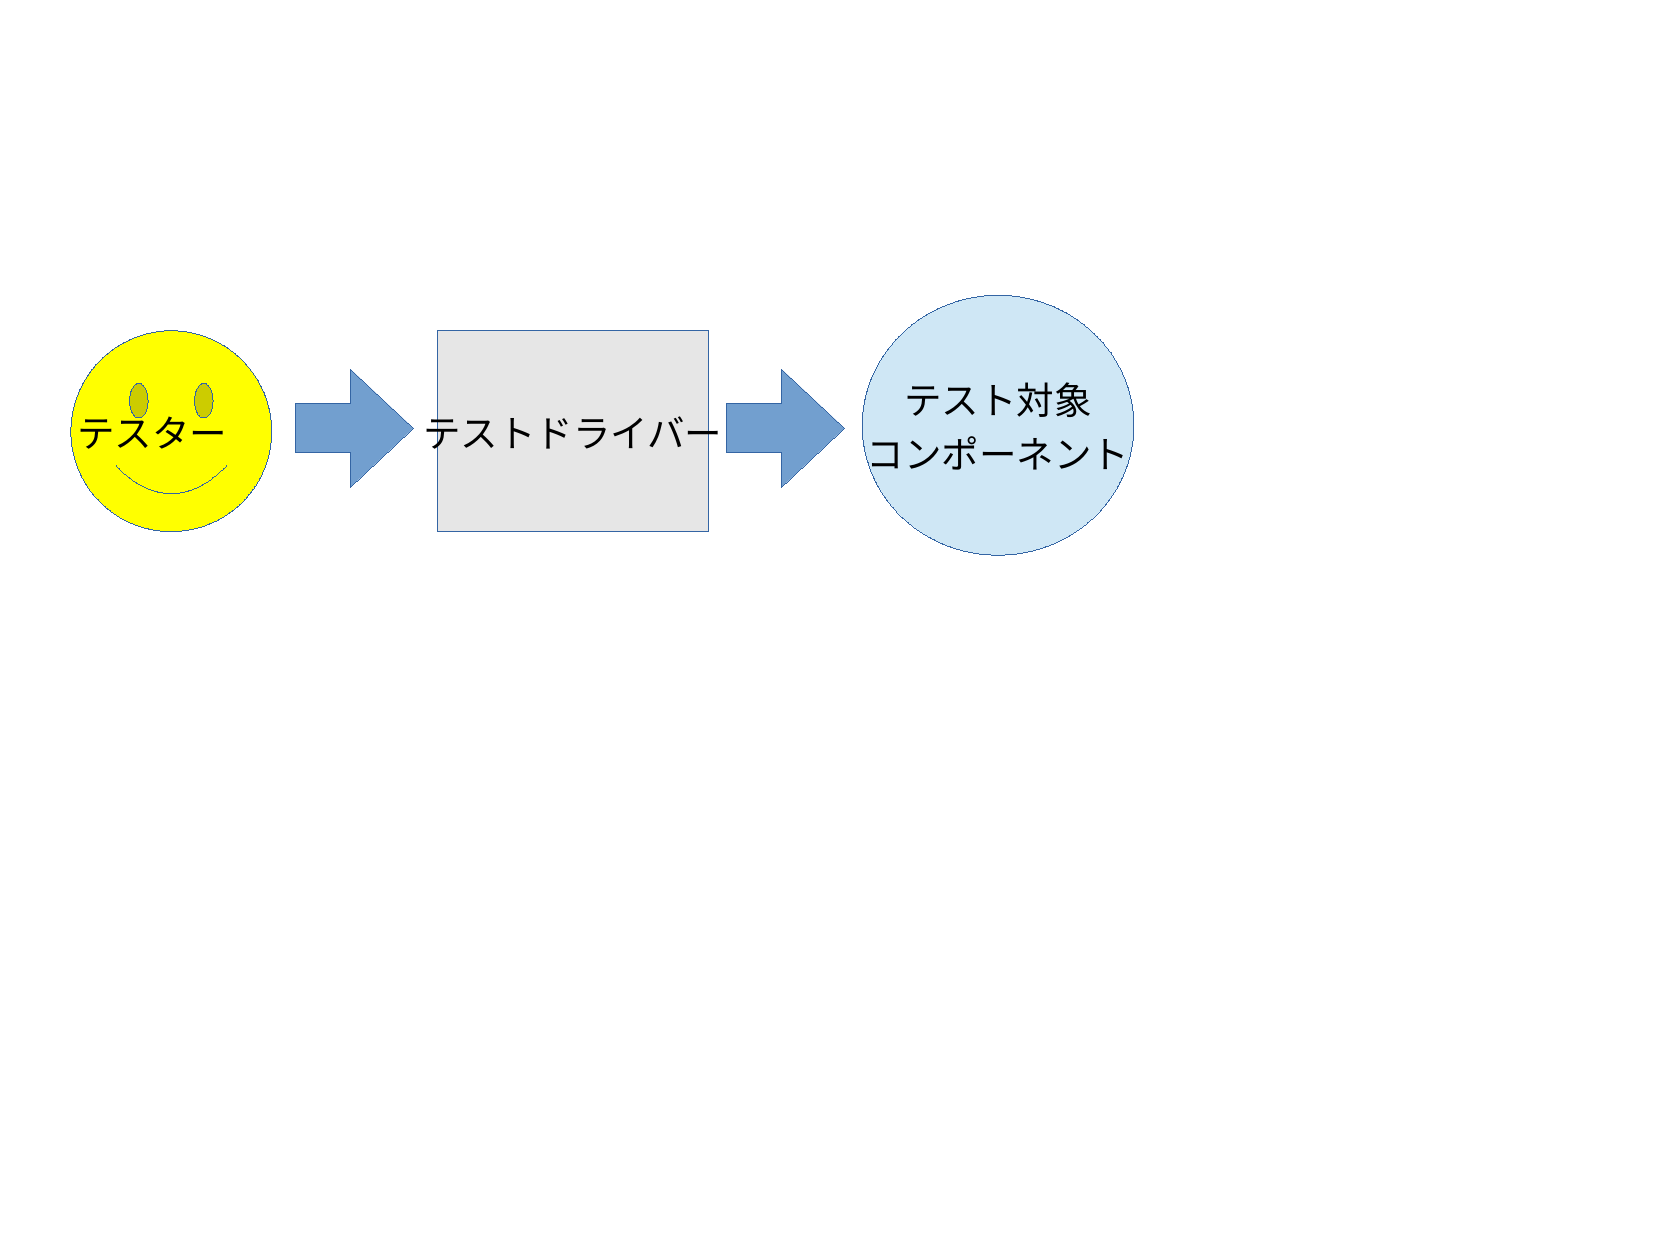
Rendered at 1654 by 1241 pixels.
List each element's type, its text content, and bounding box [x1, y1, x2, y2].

text_box テストドライバー [437, 330, 709, 532]
text_box テスト対象 コンポーネント [862, 295, 1134, 556]
text_box [726, 369, 845, 488]
text_box [295, 369, 414, 488]
text_box テスター [70, 330, 272, 532]
